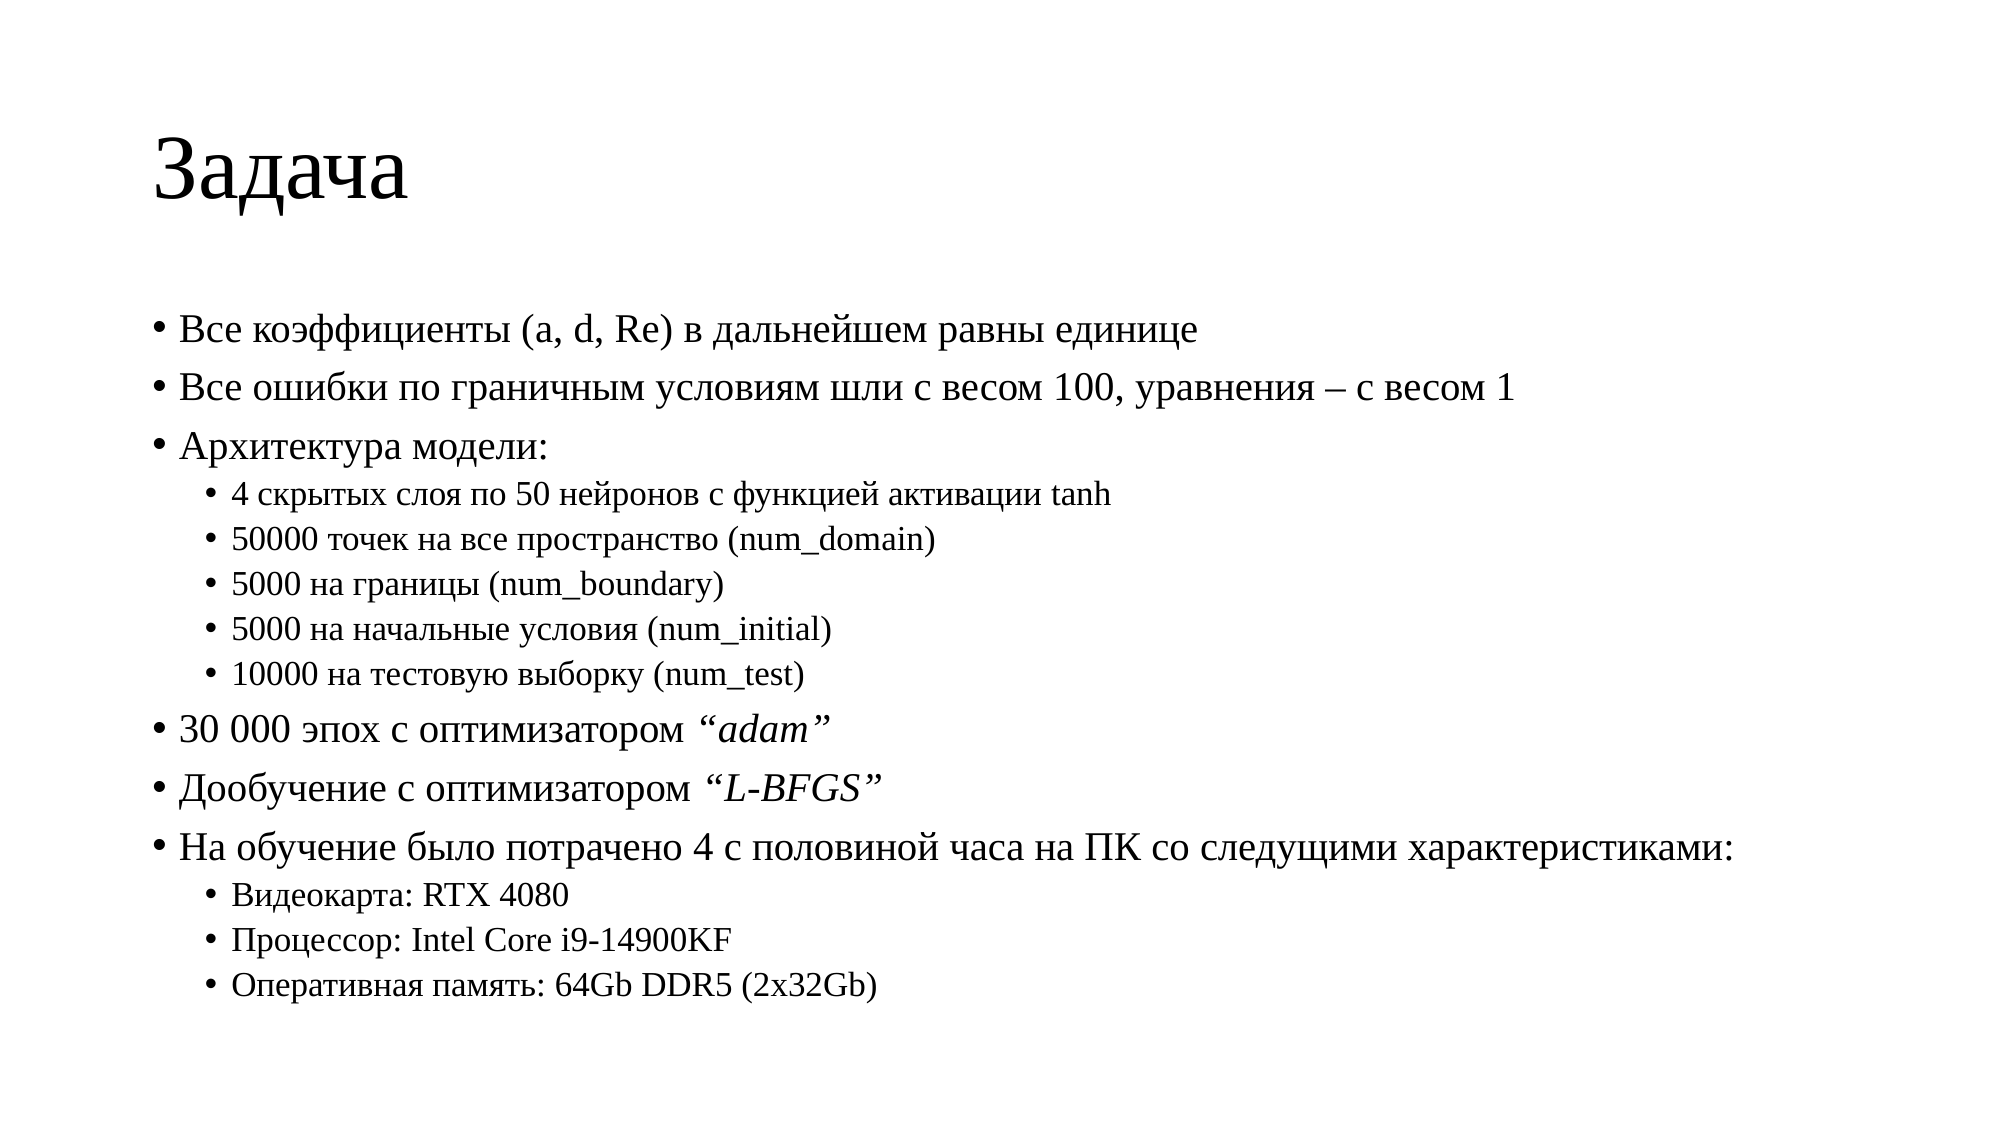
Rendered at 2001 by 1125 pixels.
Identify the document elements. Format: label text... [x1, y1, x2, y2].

list Все коэффициенты (a, d, Re) в дальнейшем равны единице Все ошибки по граничным условиям шли с весом 100, уравнения – с весом 1 Архитектура модели: 4 скрытых слоя по 50 нейронов с функцией активации tanh 50000 точек на все пространство (num_domain) 5000 на границы (num_boundary) 5000 на начальные условия (num_initial) 10000 на тестовую выборку (num_test) 30 000 эпох с оптимизатором “adam” Дообучение с оптимизатором “L-BFGS” На обучение было потрачено 4 с половиной часа на ПК со следущими характеристиками: Видеокарта: RTX 4080 Процессор: Intel Core i9-14900KF Оперативная память: 64Gb DDR5 (2x32Gb) [137, 299, 1863, 1014]
title Задача [137, 59, 1863, 278]
